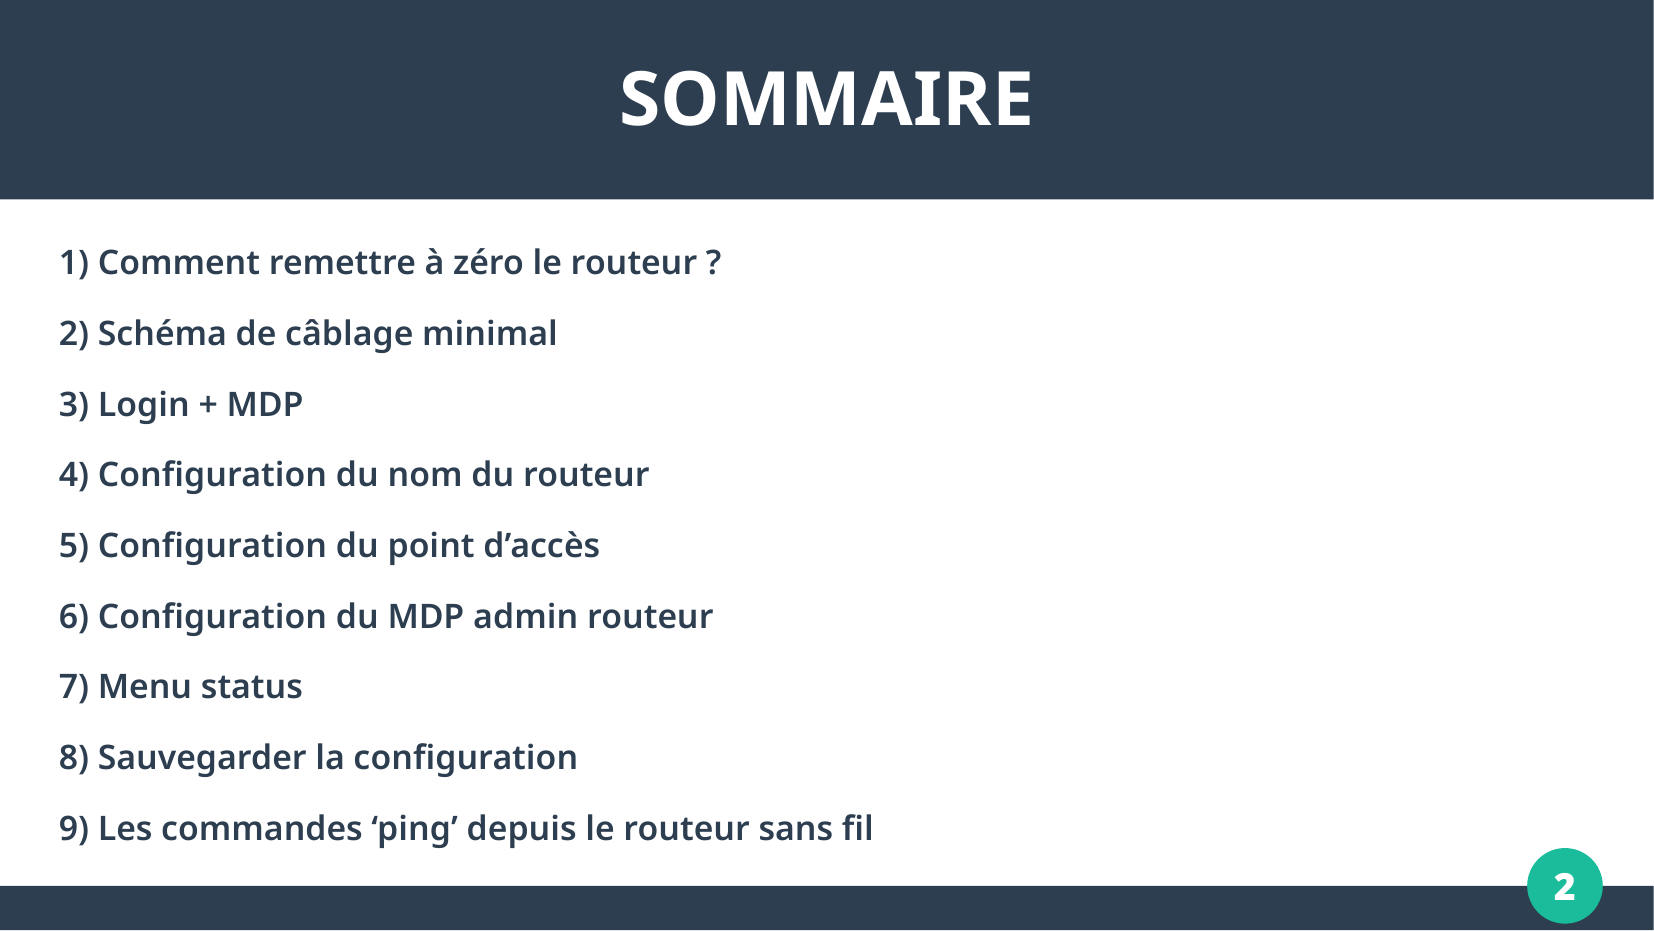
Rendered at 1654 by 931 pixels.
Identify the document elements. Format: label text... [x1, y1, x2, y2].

list 1) Comment remettre à zéro le routeur ? 2) Schéma de câblage minimal 3) Login + MDP 4) Configuration du nom du routeur 5) Configuration du point d’accès 6) Configuration du MDP admin routeur 7) Menu status 8) Sauvegarder la configuration 9) Les commandes ‘ping’ depuis le routeur sans fil [59, 231, 1595, 852]
title SOMMAIRE [59, 37, 1595, 156]
